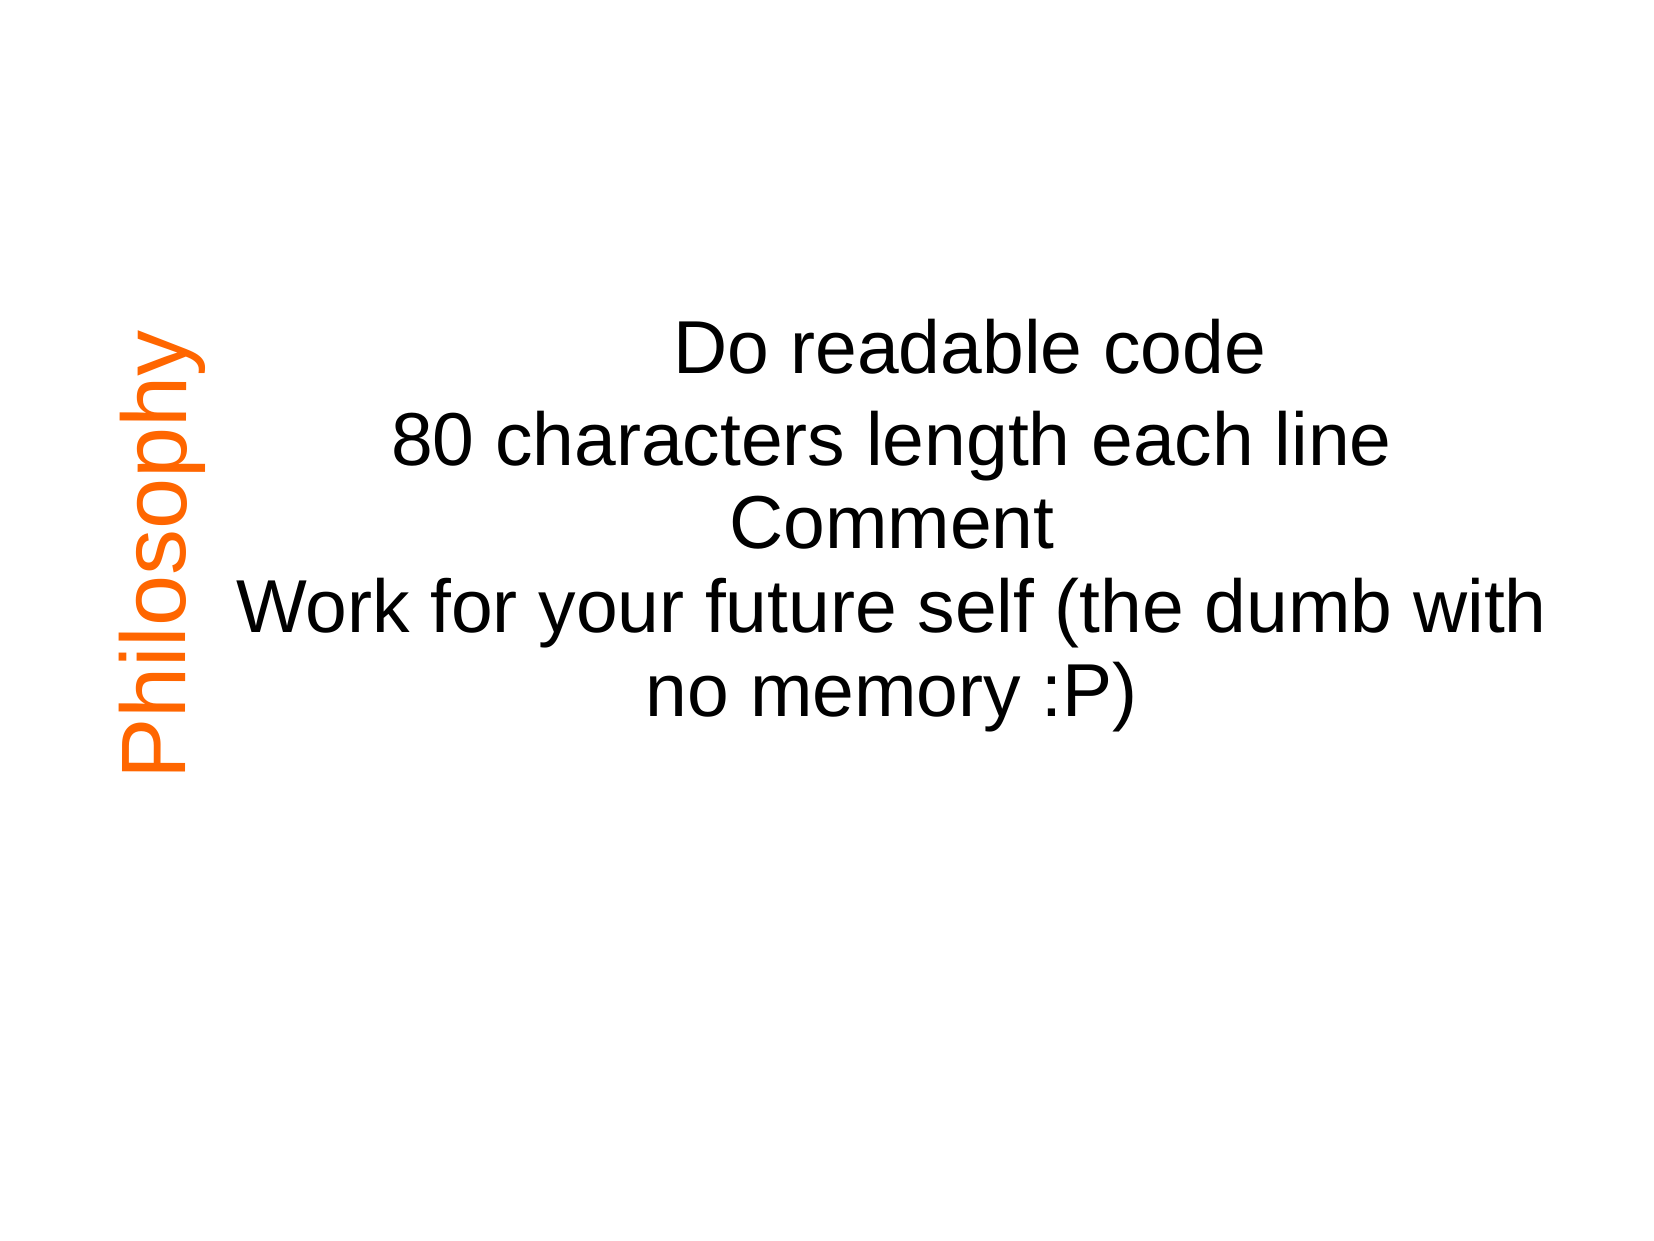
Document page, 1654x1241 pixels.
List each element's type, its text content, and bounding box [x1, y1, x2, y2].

text_box Do readable code 80 characters length each line Comment Work for your future self (the dumb with no memory :P) [212, 47, 1571, 1146]
title Philosophy [48, 0, 260, 1241]
